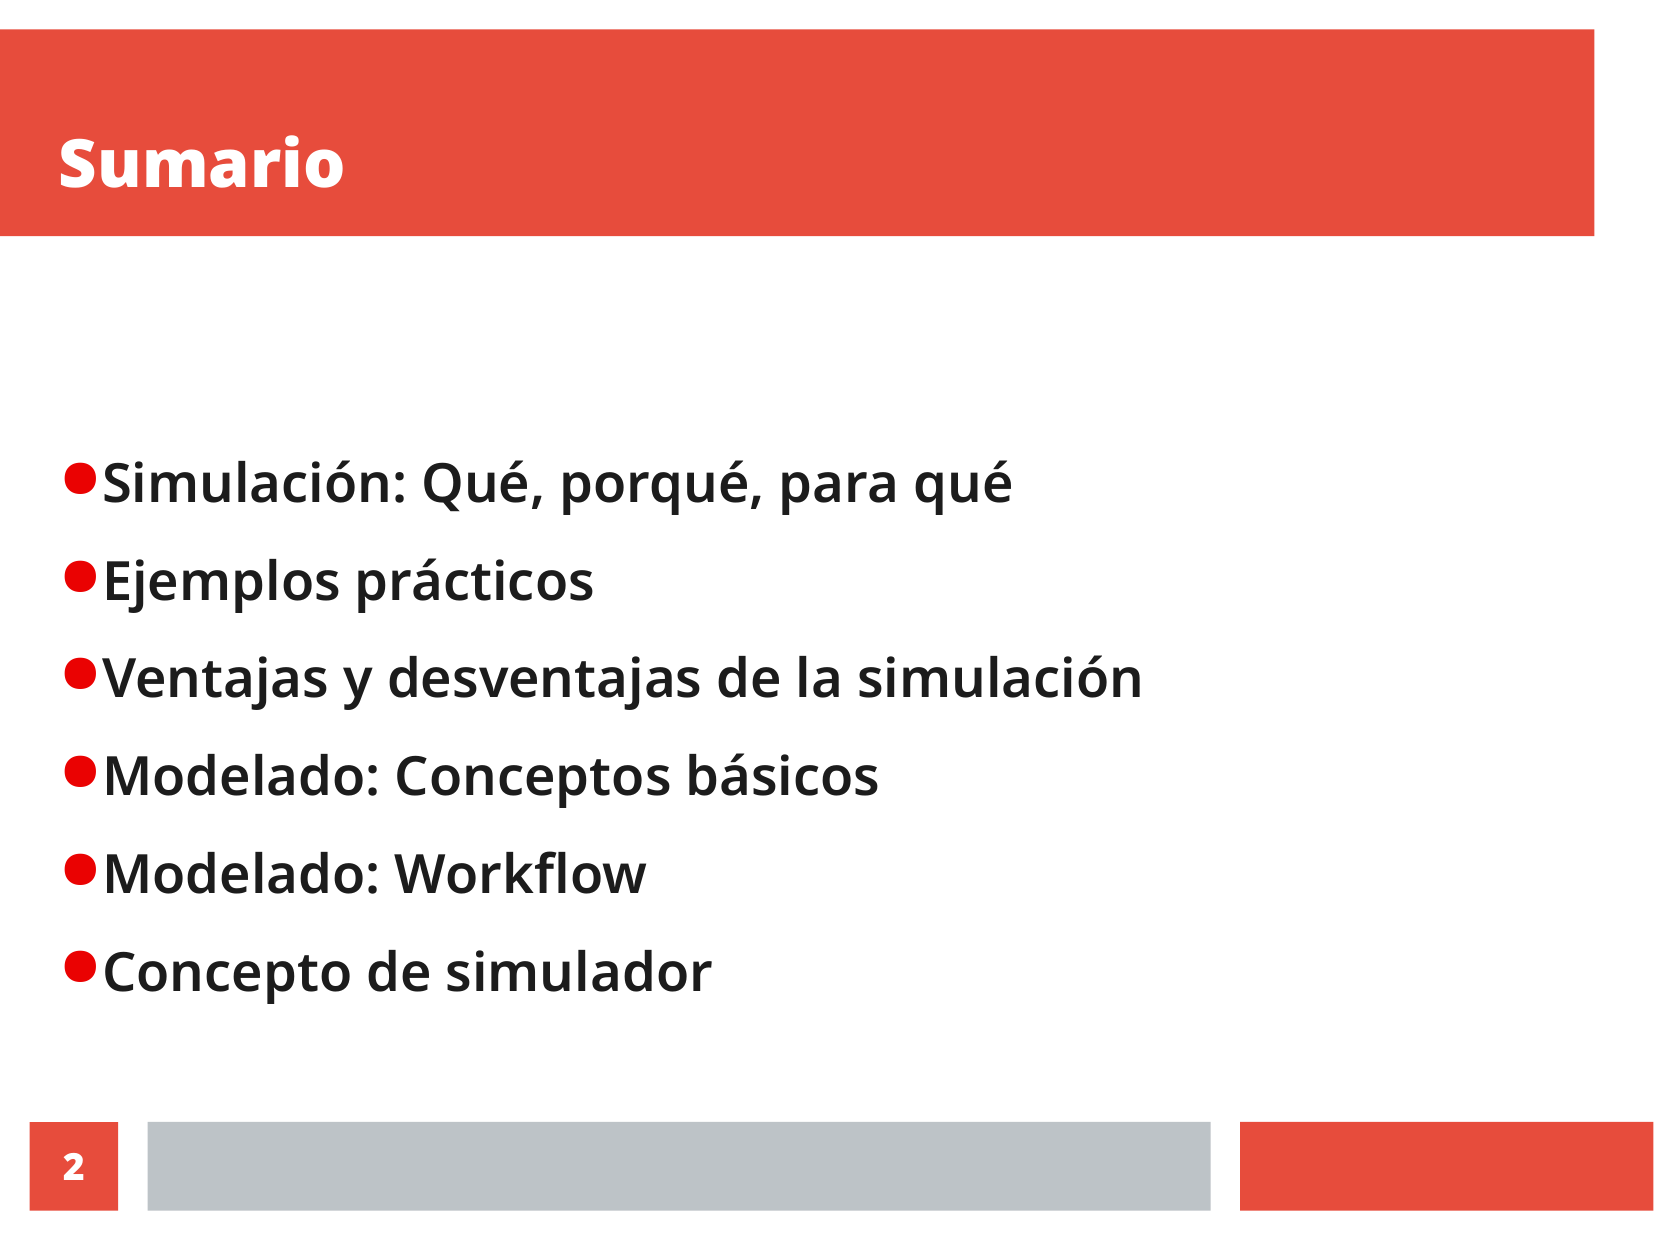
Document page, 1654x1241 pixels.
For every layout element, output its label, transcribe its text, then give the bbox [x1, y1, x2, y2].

title Sumario [59, 59, 1595, 207]
list Simulación: Qué, porqué, para qué Ejemplos prácticos Ventajas y desventajas de la simulación Modelado: Conceptos básicos Modelado: Workflow Concepto de simulador [59, 346, 1566, 1093]
